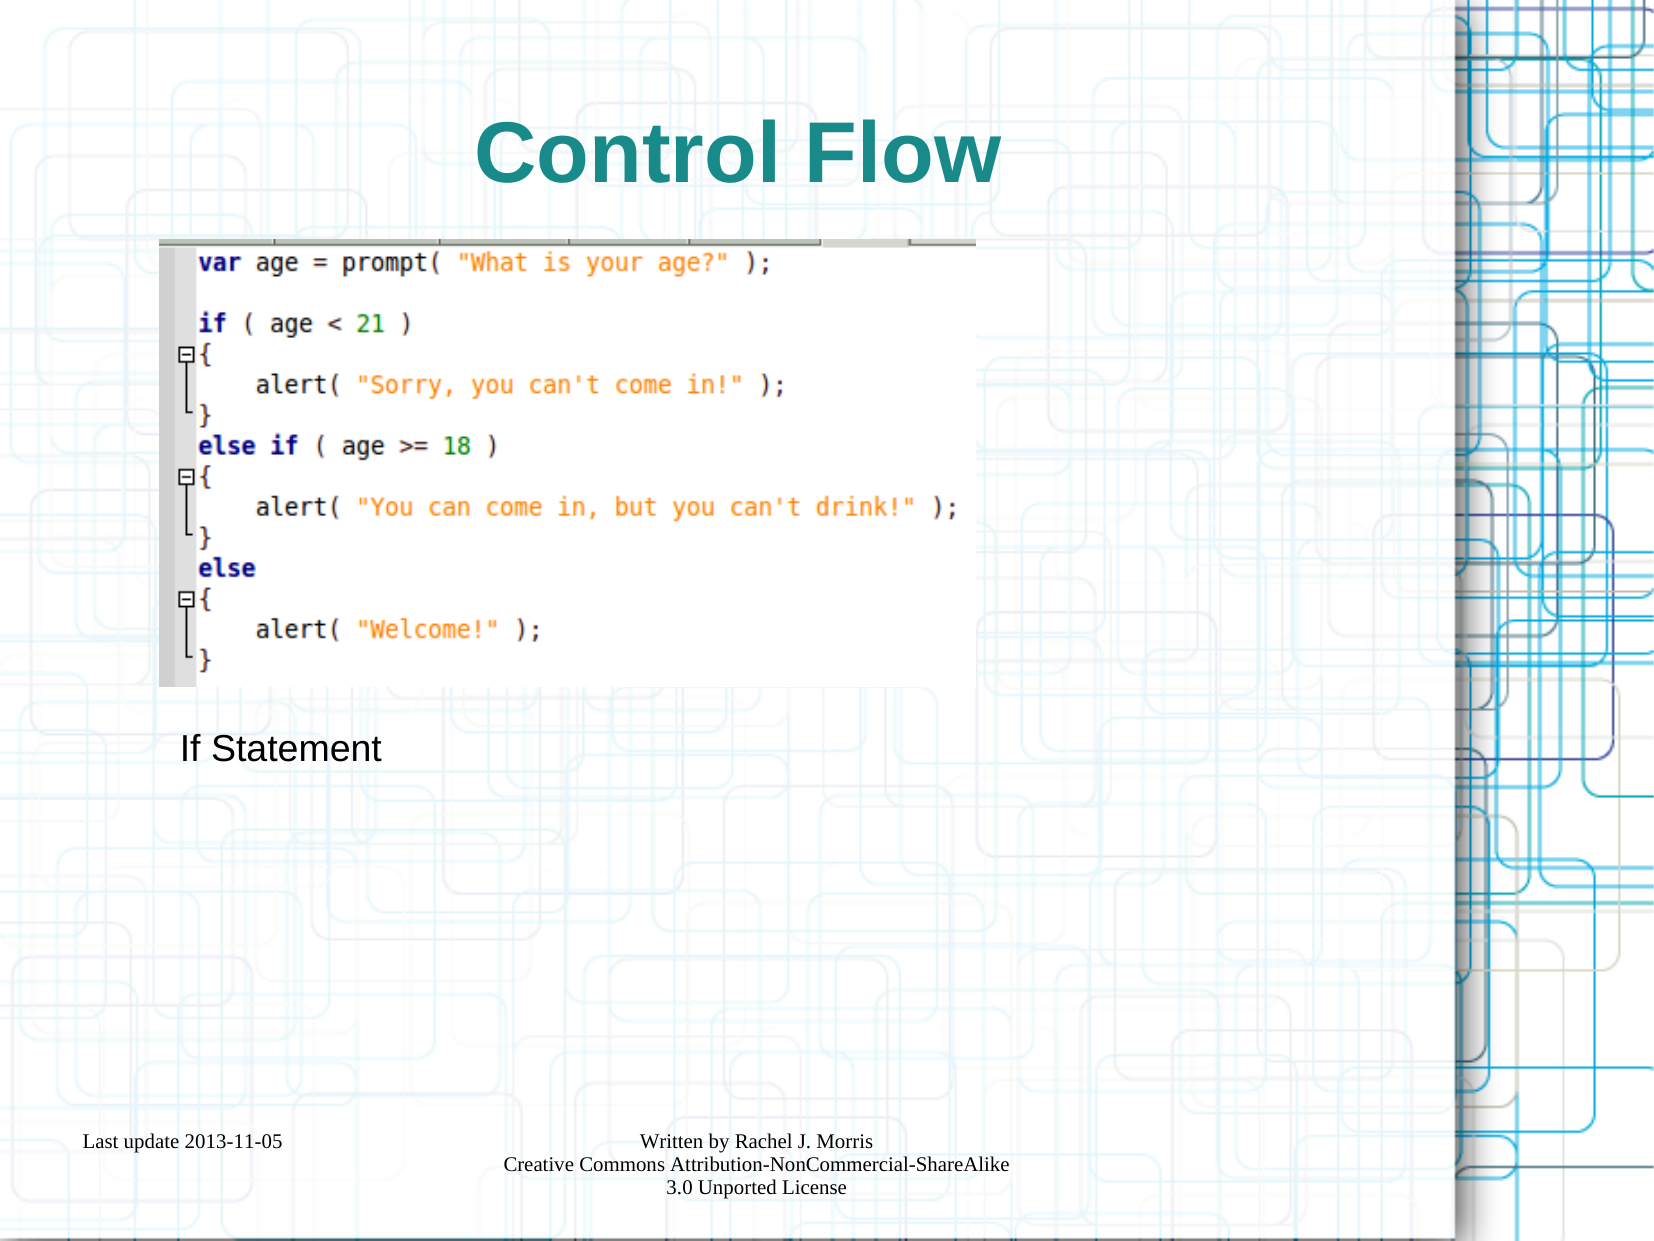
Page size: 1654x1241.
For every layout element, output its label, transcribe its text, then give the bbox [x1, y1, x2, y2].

picture [0, 0, 1654, 1241]
title Control Flow [59, 49, 1418, 257]
text_box If Statement [165, 720, 676, 777]
